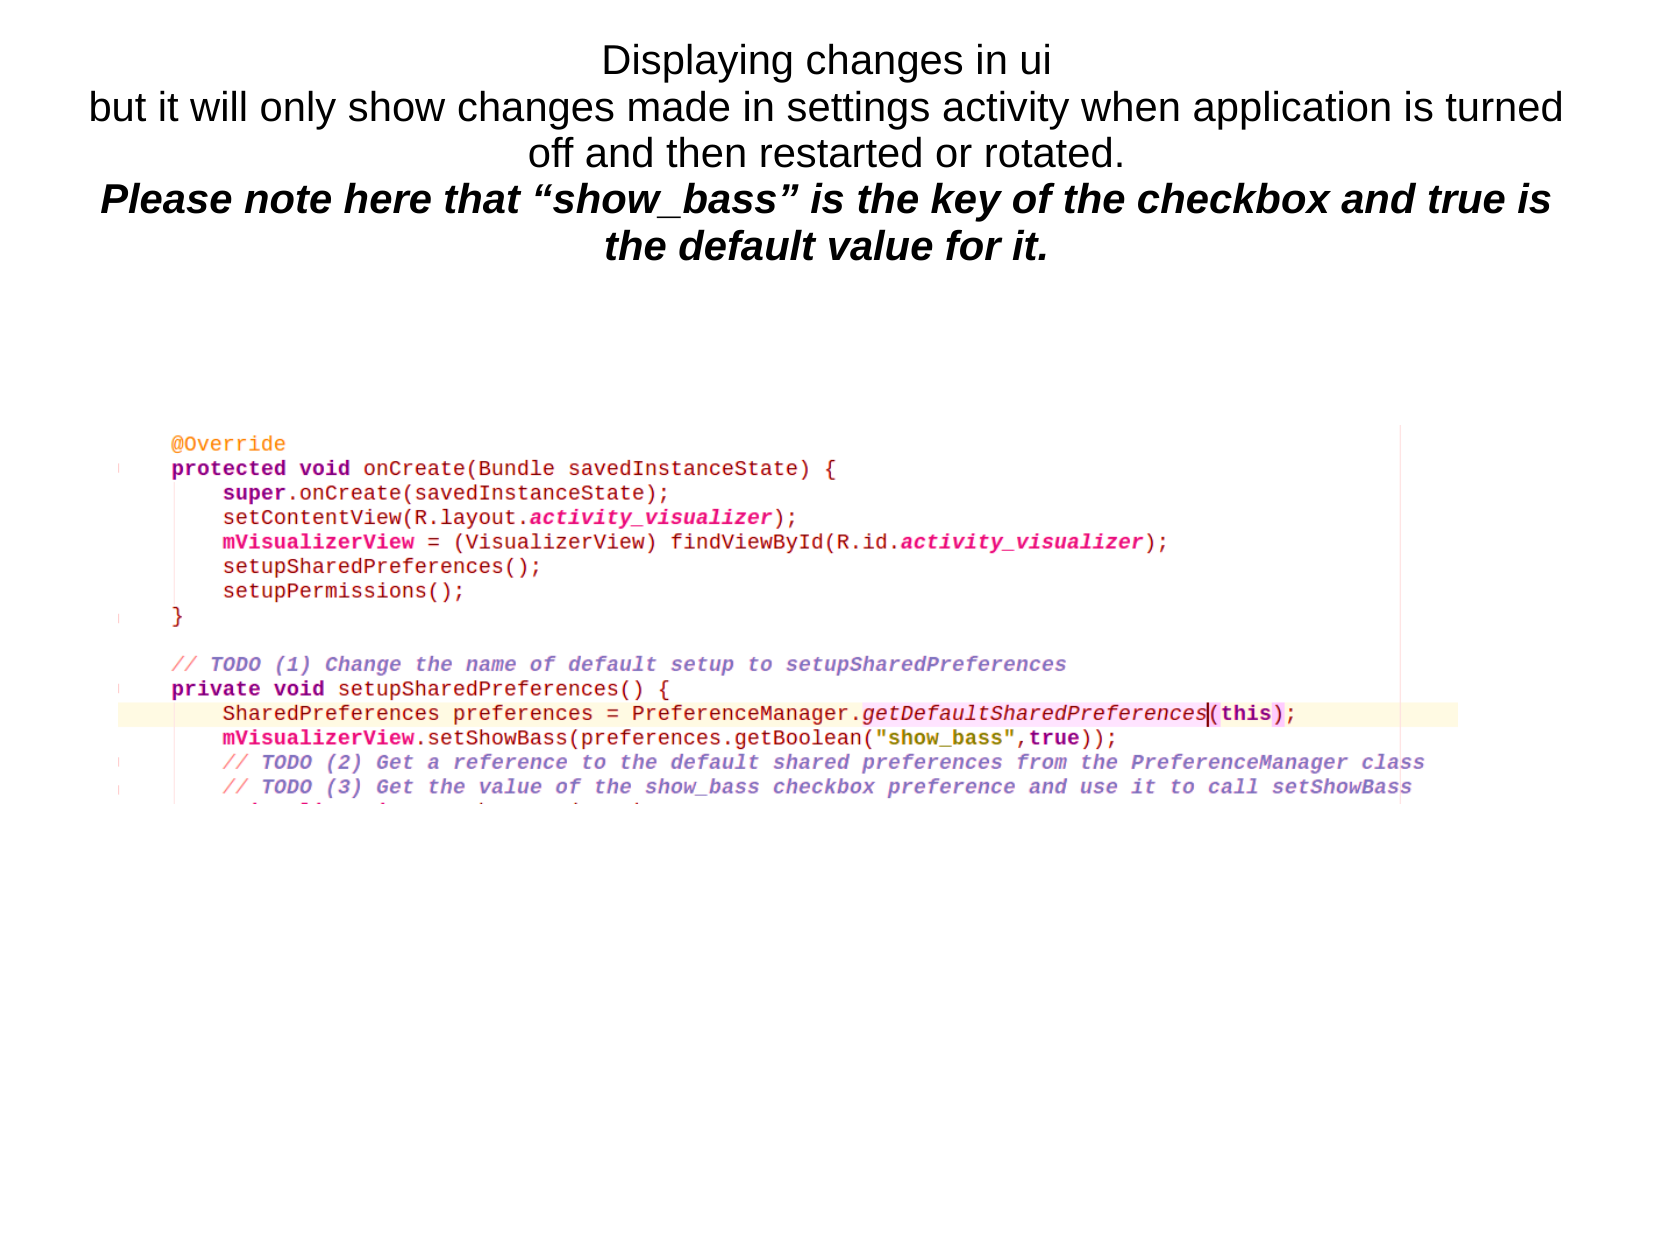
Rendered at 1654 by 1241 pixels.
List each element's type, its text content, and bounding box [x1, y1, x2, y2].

title Displaying changes in ui but it will only show changes made in settings activity when application is turned off and then restarted or rotated. Please note here that “show_bass” is the key of the checkbox and true is the default value for it. [82, 36, 1571, 270]
picture [118, 425, 1458, 804]
